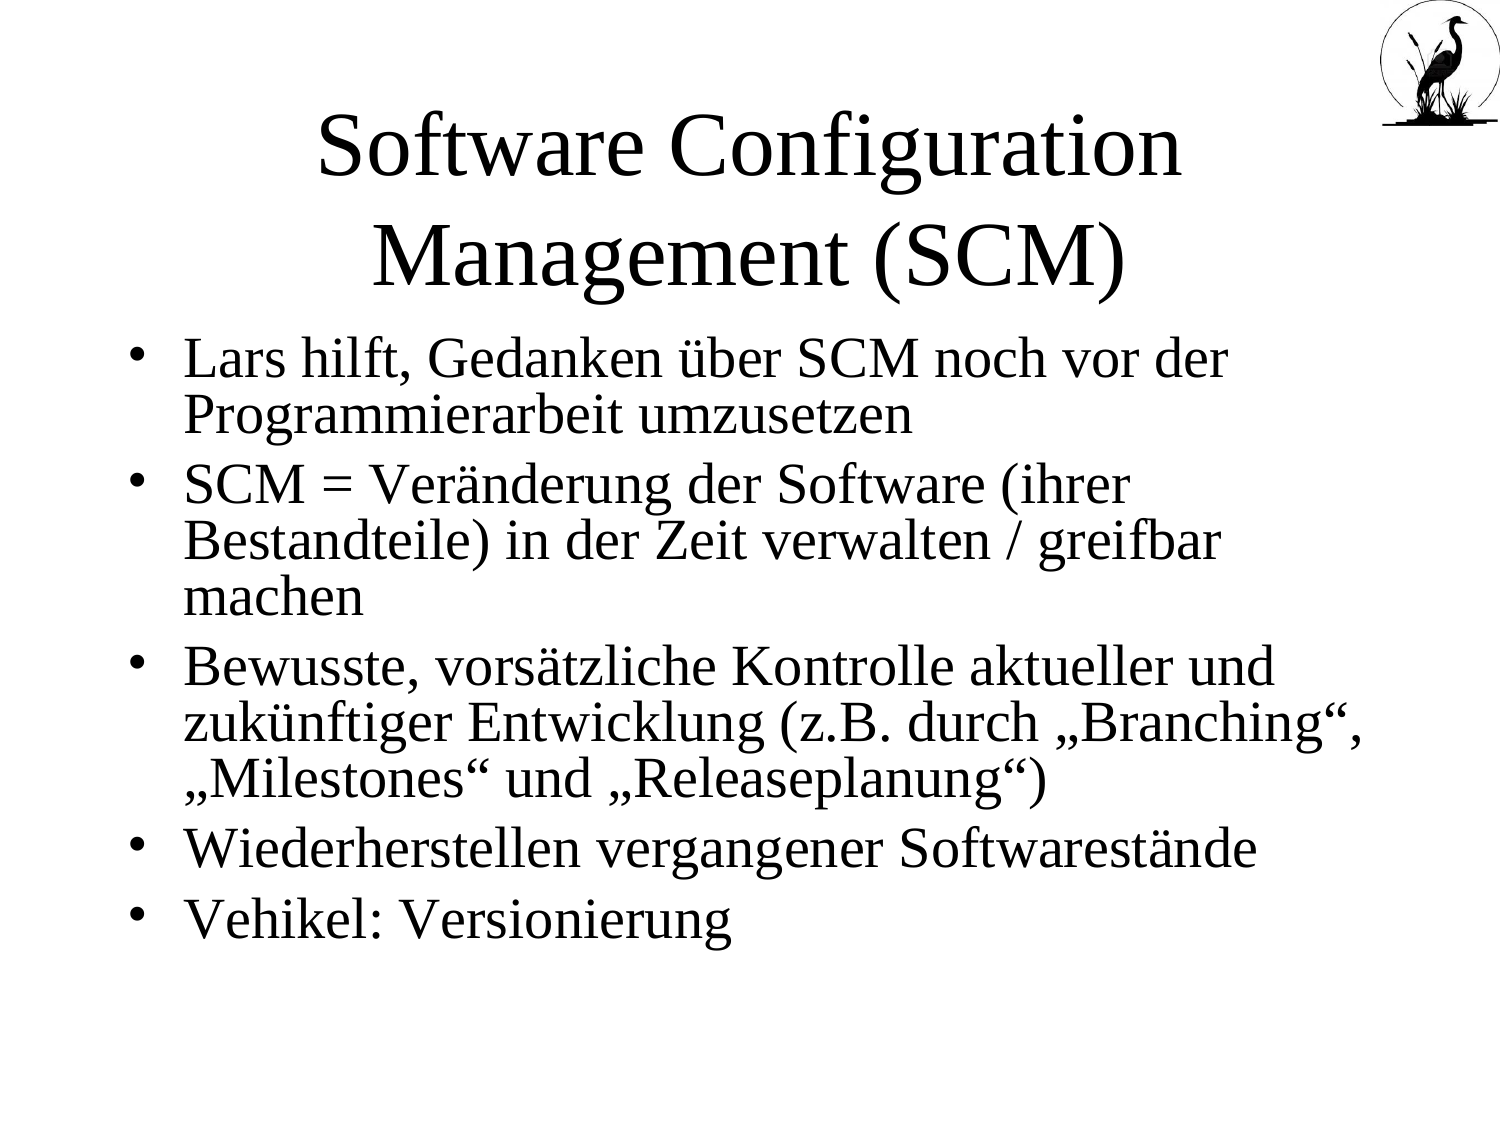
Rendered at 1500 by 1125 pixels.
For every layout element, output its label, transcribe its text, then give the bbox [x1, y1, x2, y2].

picture [1380, 0, 1500, 126]
title Software Configuration Management (SCM) [112, 76, 1388, 312]
list Lars hilft, Gedanken über SCM noch vor der Programmierarbeit umzusetzen SCM = Veränderung der Software (ihrer Bestandteile) in der Zeit verwalten / greifbar machen Bewusste, vorsätzliche Kontrolle aktueller und zukünftiger Entwicklung (z.B. durch „Branching“, „Milestones“ und „Releaseplanung“) Wiederherstellen vergangener Softwarestände Vehikel: Versionierung [112, 324, 1388, 1001]
